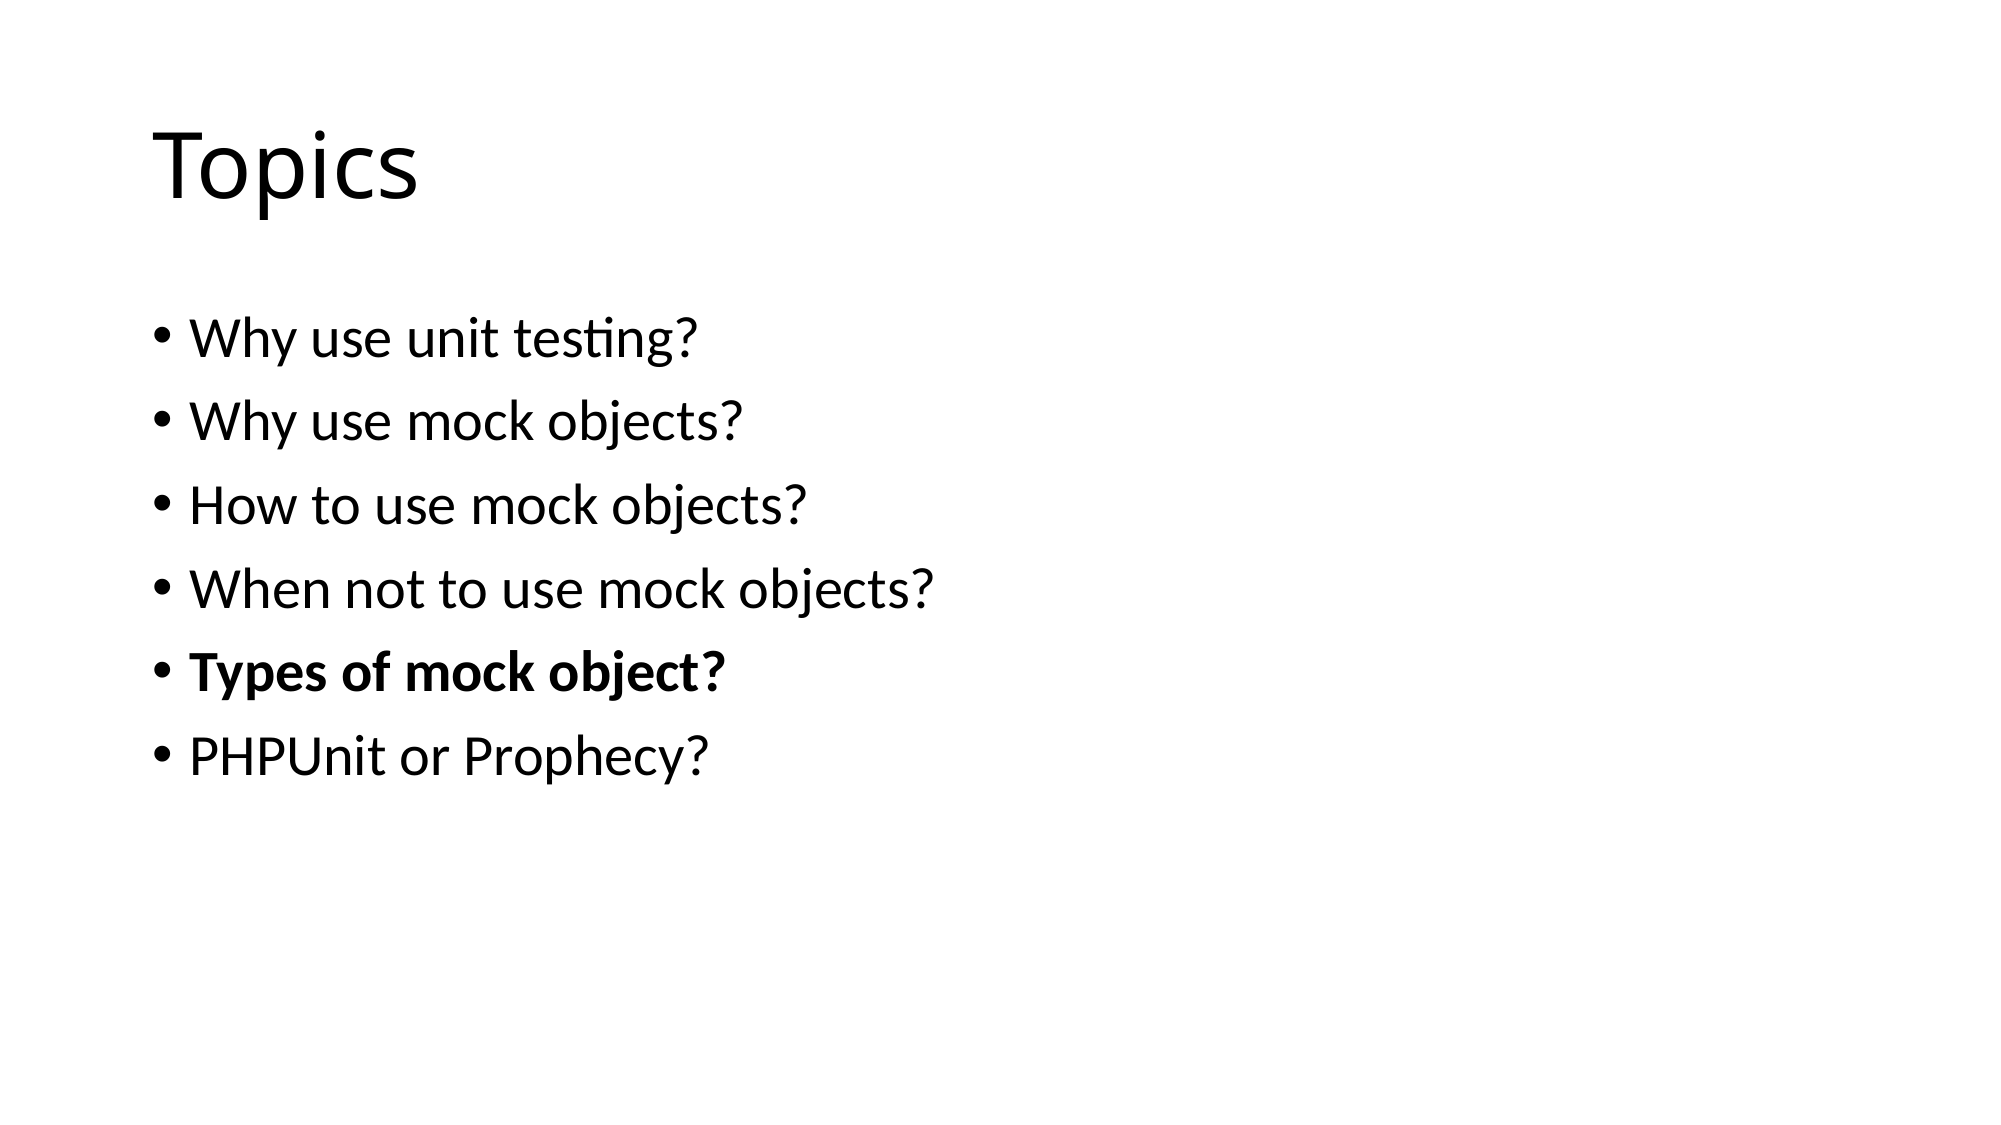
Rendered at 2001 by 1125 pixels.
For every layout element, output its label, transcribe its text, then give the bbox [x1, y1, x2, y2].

list Why use unit testing? Why use mock objects? How to use mock objects? When not to use mock objects? Types of mock object? PHPUnit or Prophecy? [137, 299, 1863, 1014]
title Topics [137, 59, 1863, 278]
